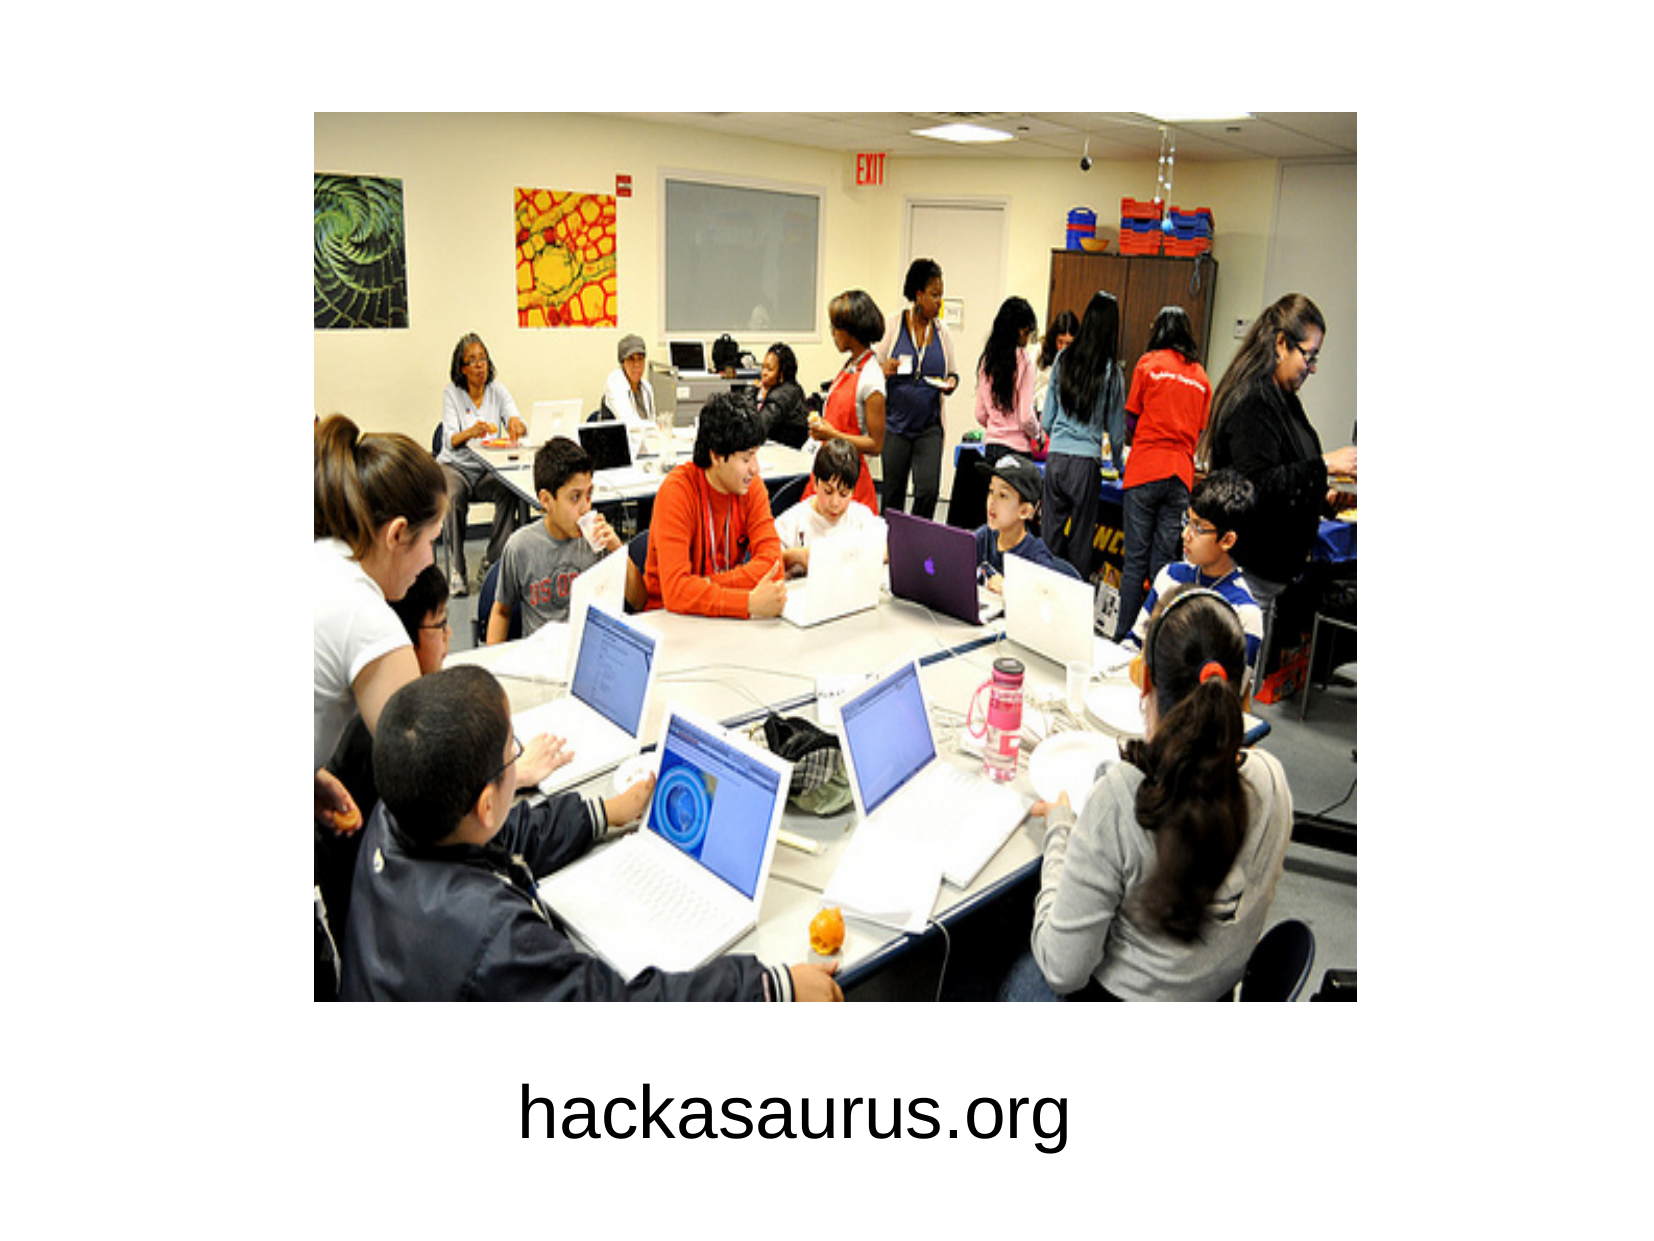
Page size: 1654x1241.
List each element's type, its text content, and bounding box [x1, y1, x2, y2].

text_box hackasaurus.org [503, 1063, 1088, 1163]
picture [314, 112, 1357, 1003]
